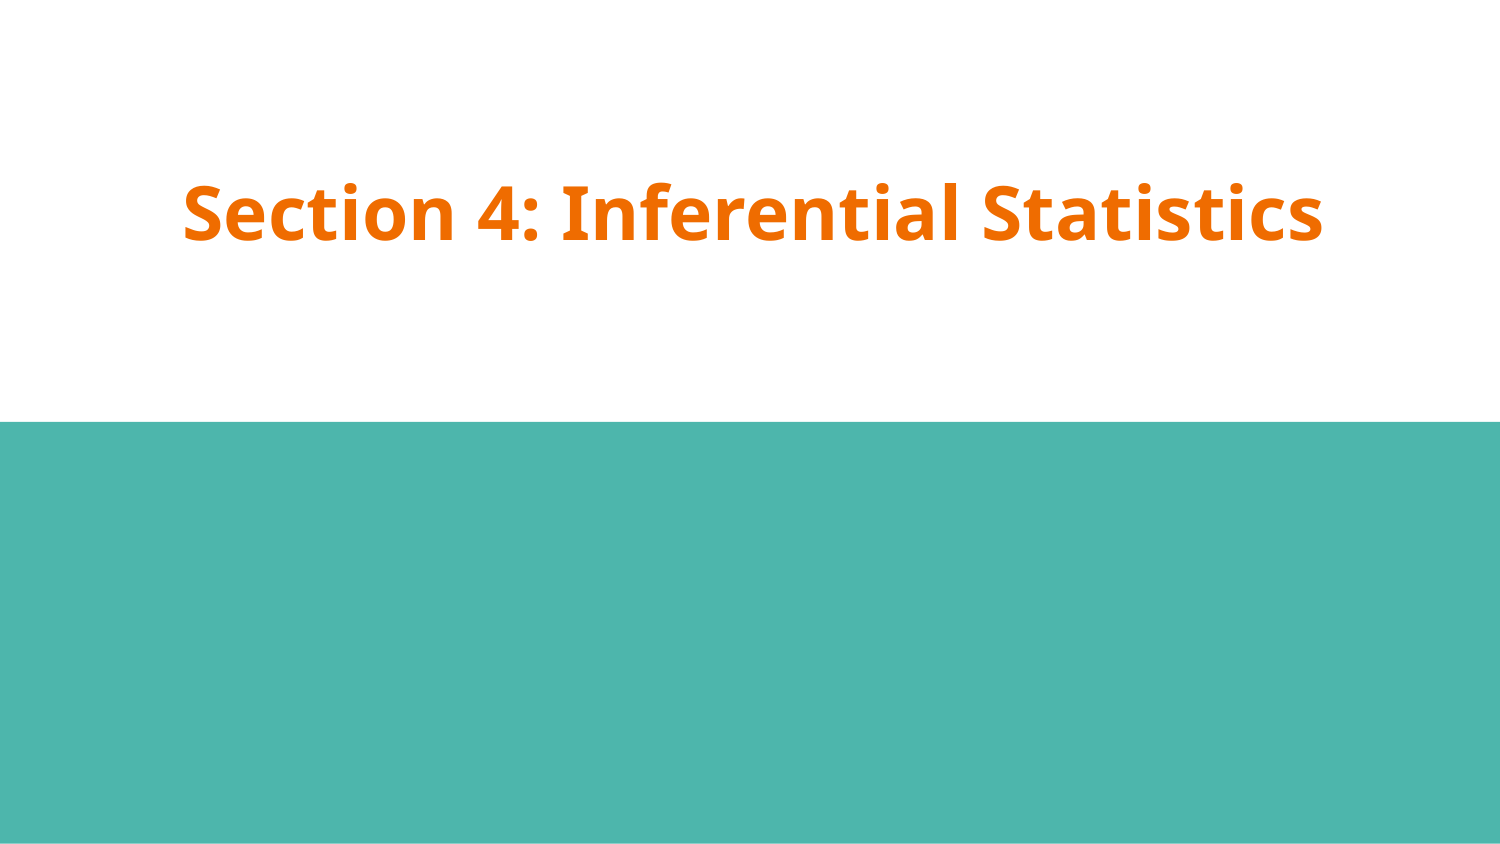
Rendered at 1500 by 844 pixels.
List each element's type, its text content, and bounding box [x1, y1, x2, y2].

title Section 4: Inferential Statistics [51, 133, 1458, 289]
